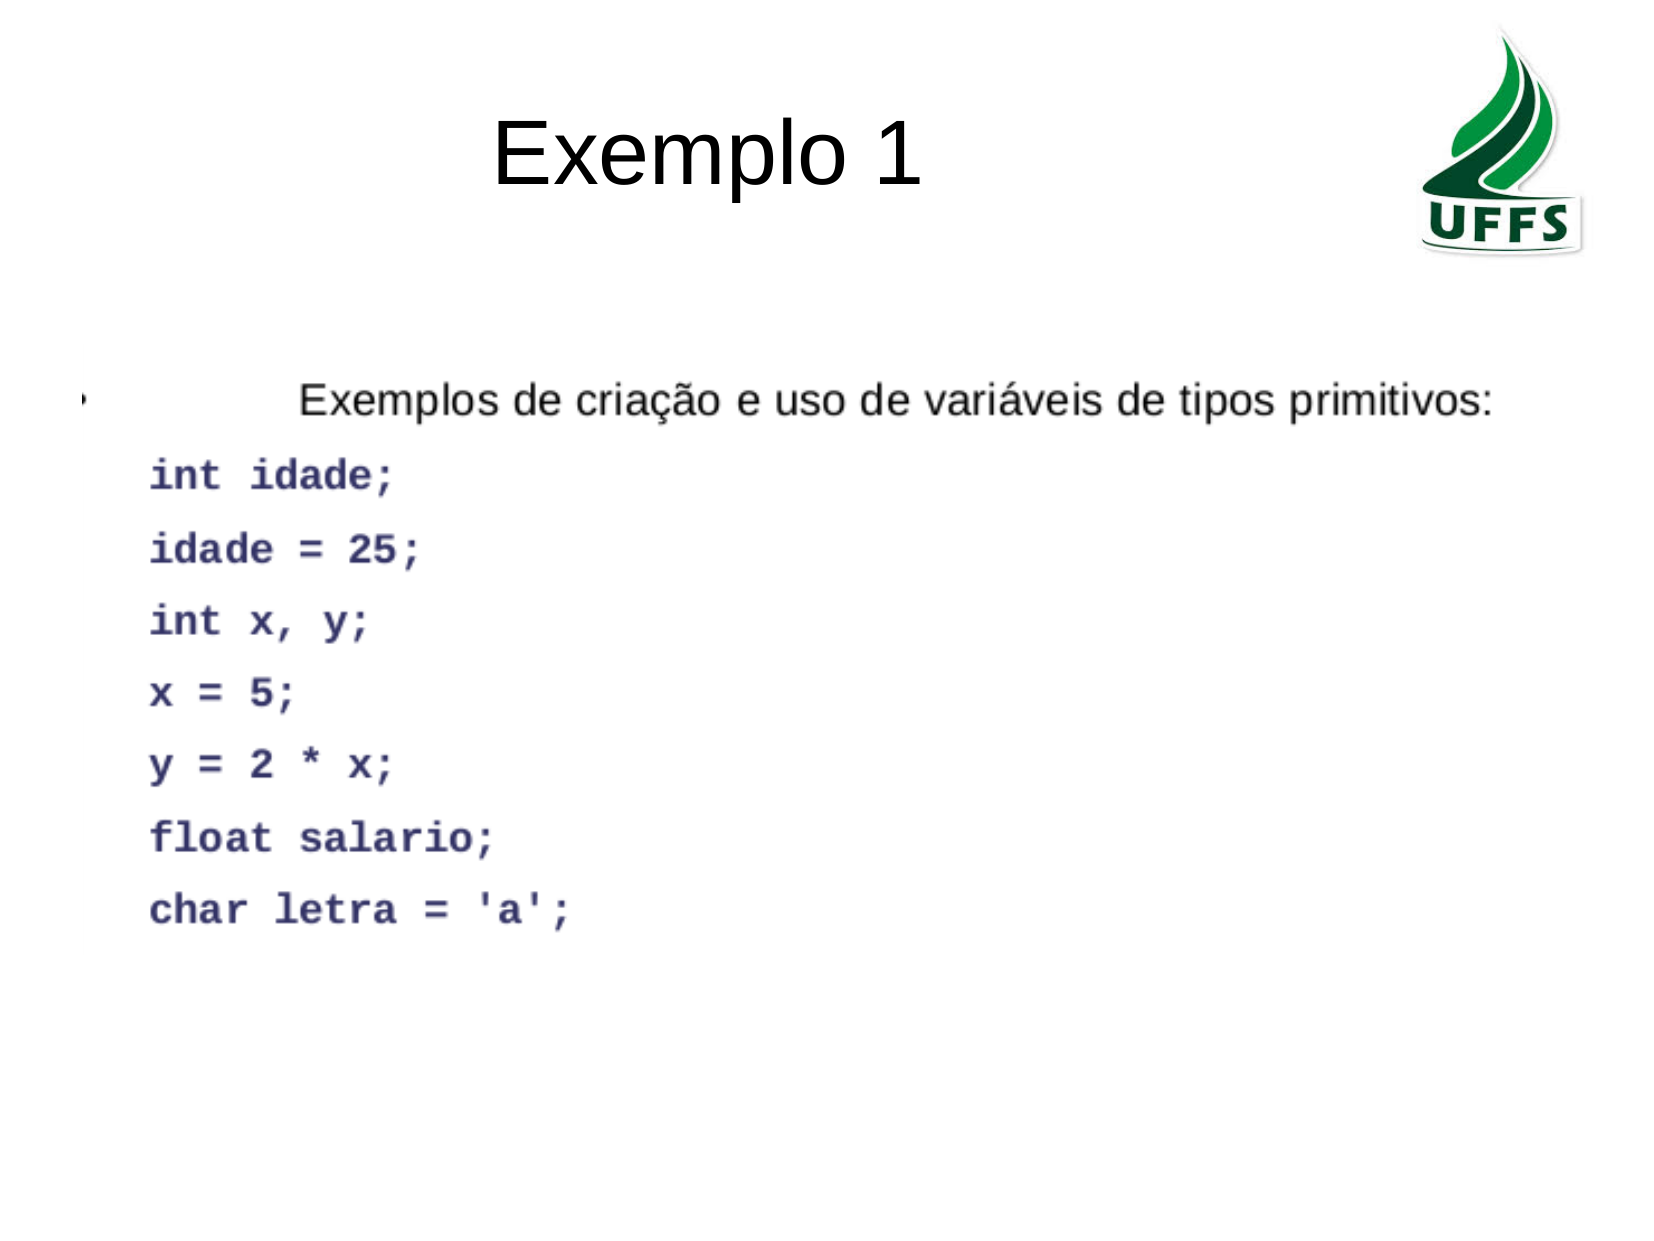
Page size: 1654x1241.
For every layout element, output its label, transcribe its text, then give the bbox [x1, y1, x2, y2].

picture [82, 344, 1571, 955]
picture [1381, 20, 1624, 272]
title Exemplo 1 [82, 49, 1335, 257]
